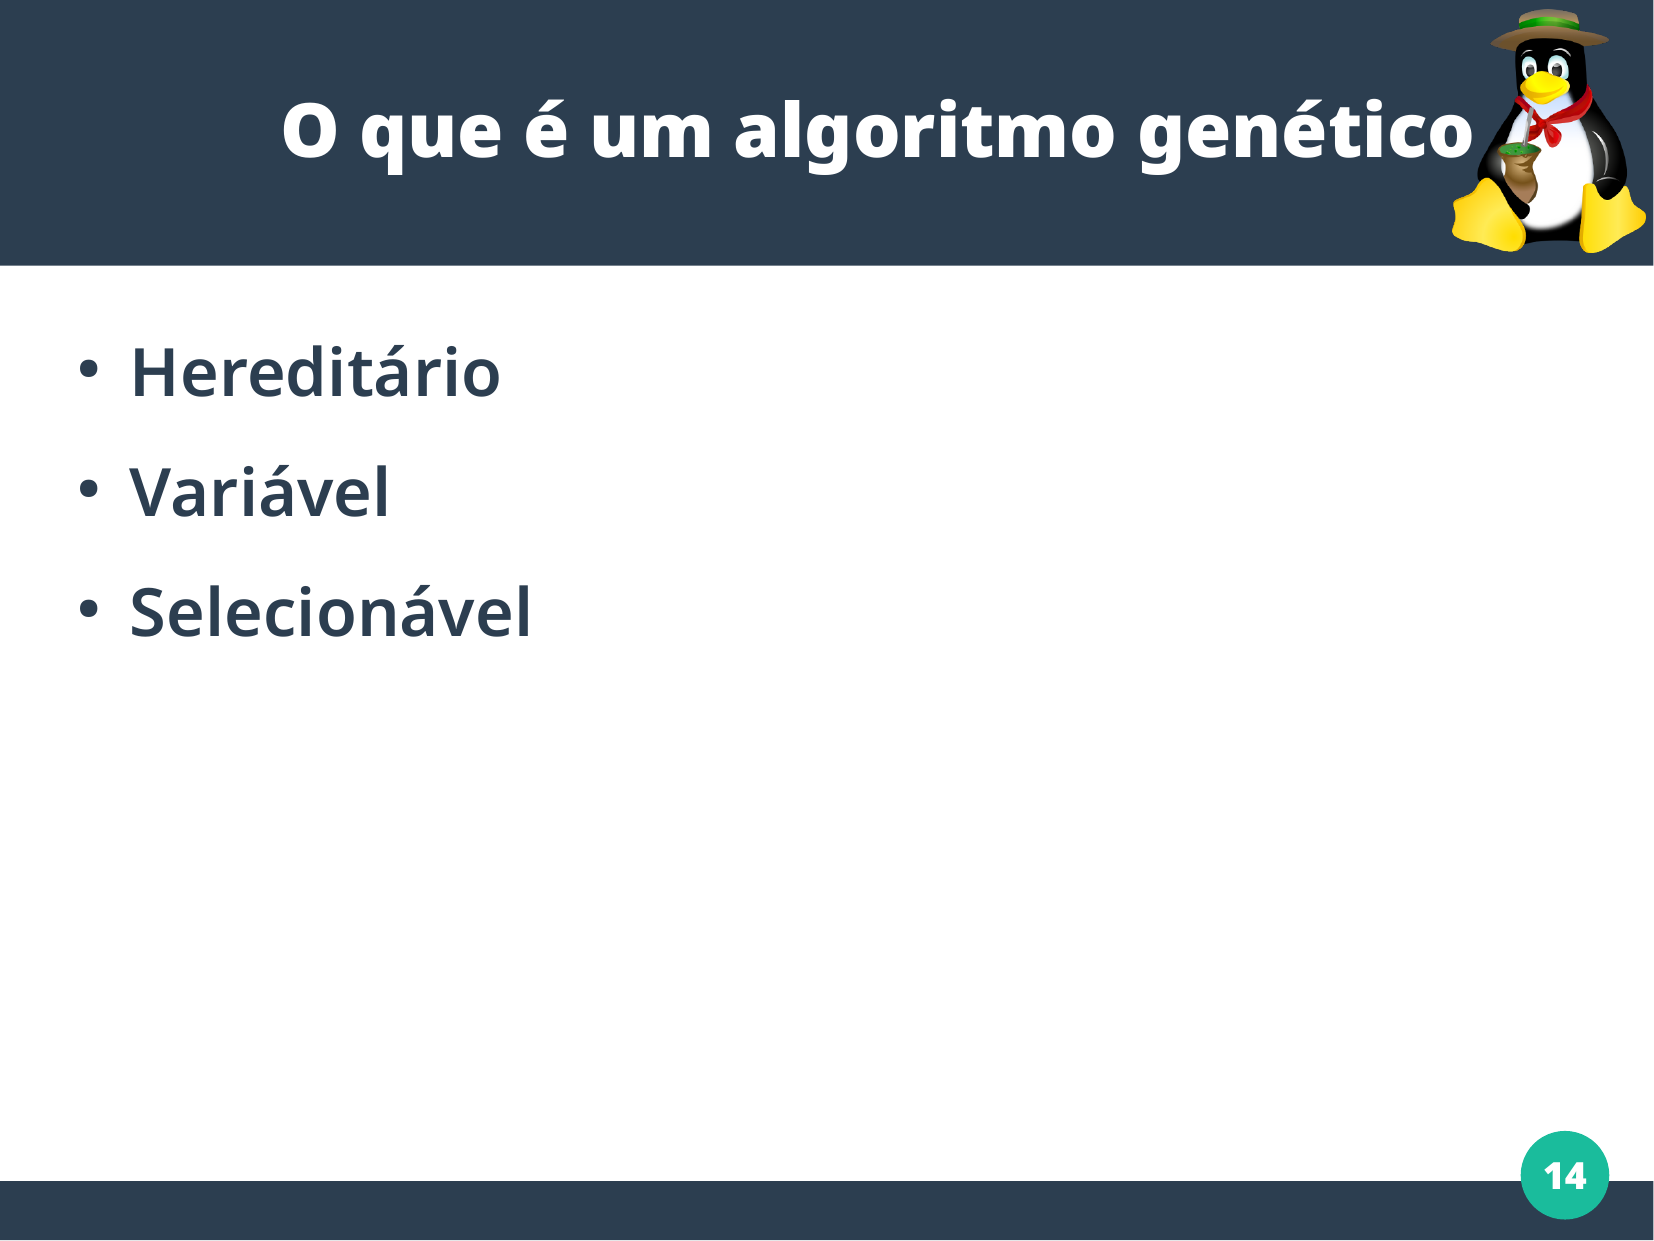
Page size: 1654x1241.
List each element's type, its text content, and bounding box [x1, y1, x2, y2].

title O que é um algoritmo genético [59, 49, 1452, 207]
picture [1452, 9, 1646, 253]
list Hereditário Variável Selecionável [59, 324, 1595, 1152]
